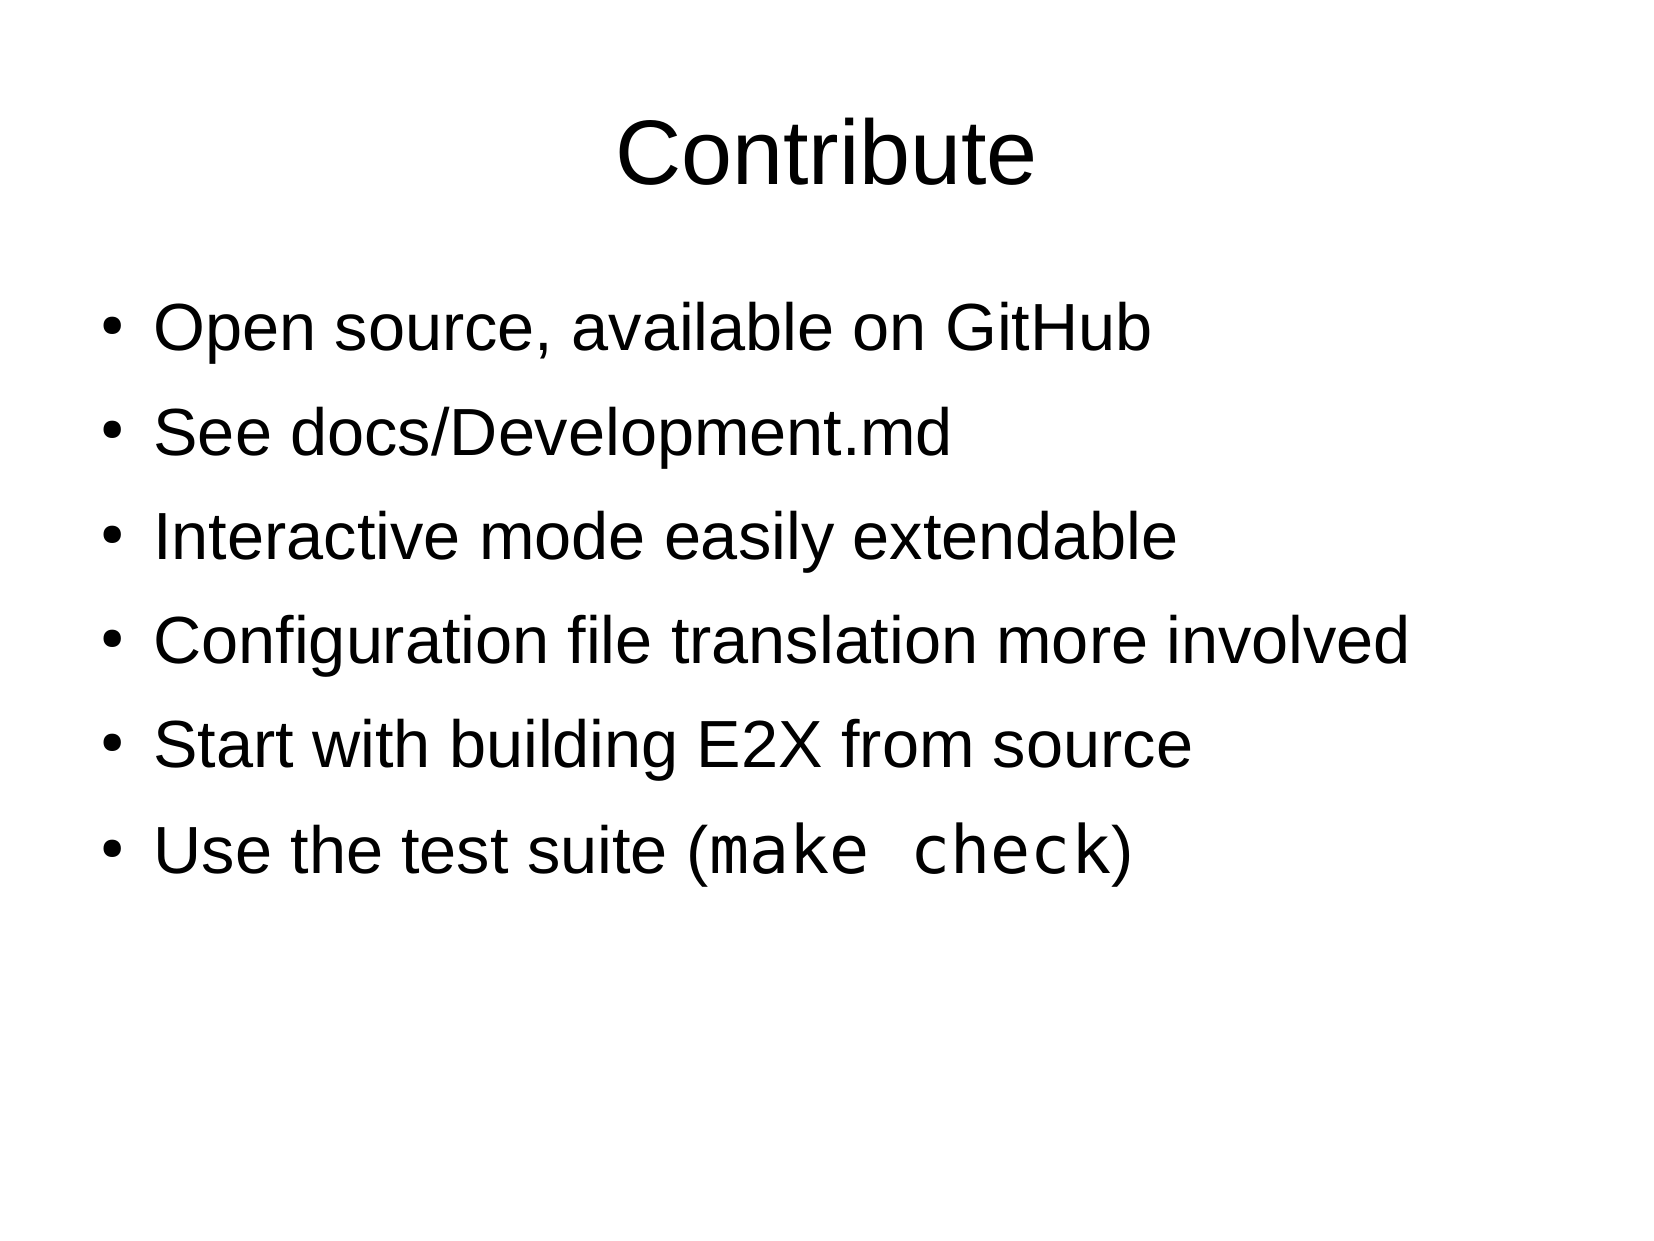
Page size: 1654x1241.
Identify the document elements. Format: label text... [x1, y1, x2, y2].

title Contribute [82, 49, 1571, 257]
list Open source, available on GitHub See docs/Development.md Interactive mode easily extendable Configuration file translation more involved Start with building E2X from source Use the test suite (make check) [82, 290, 1571, 1010]
